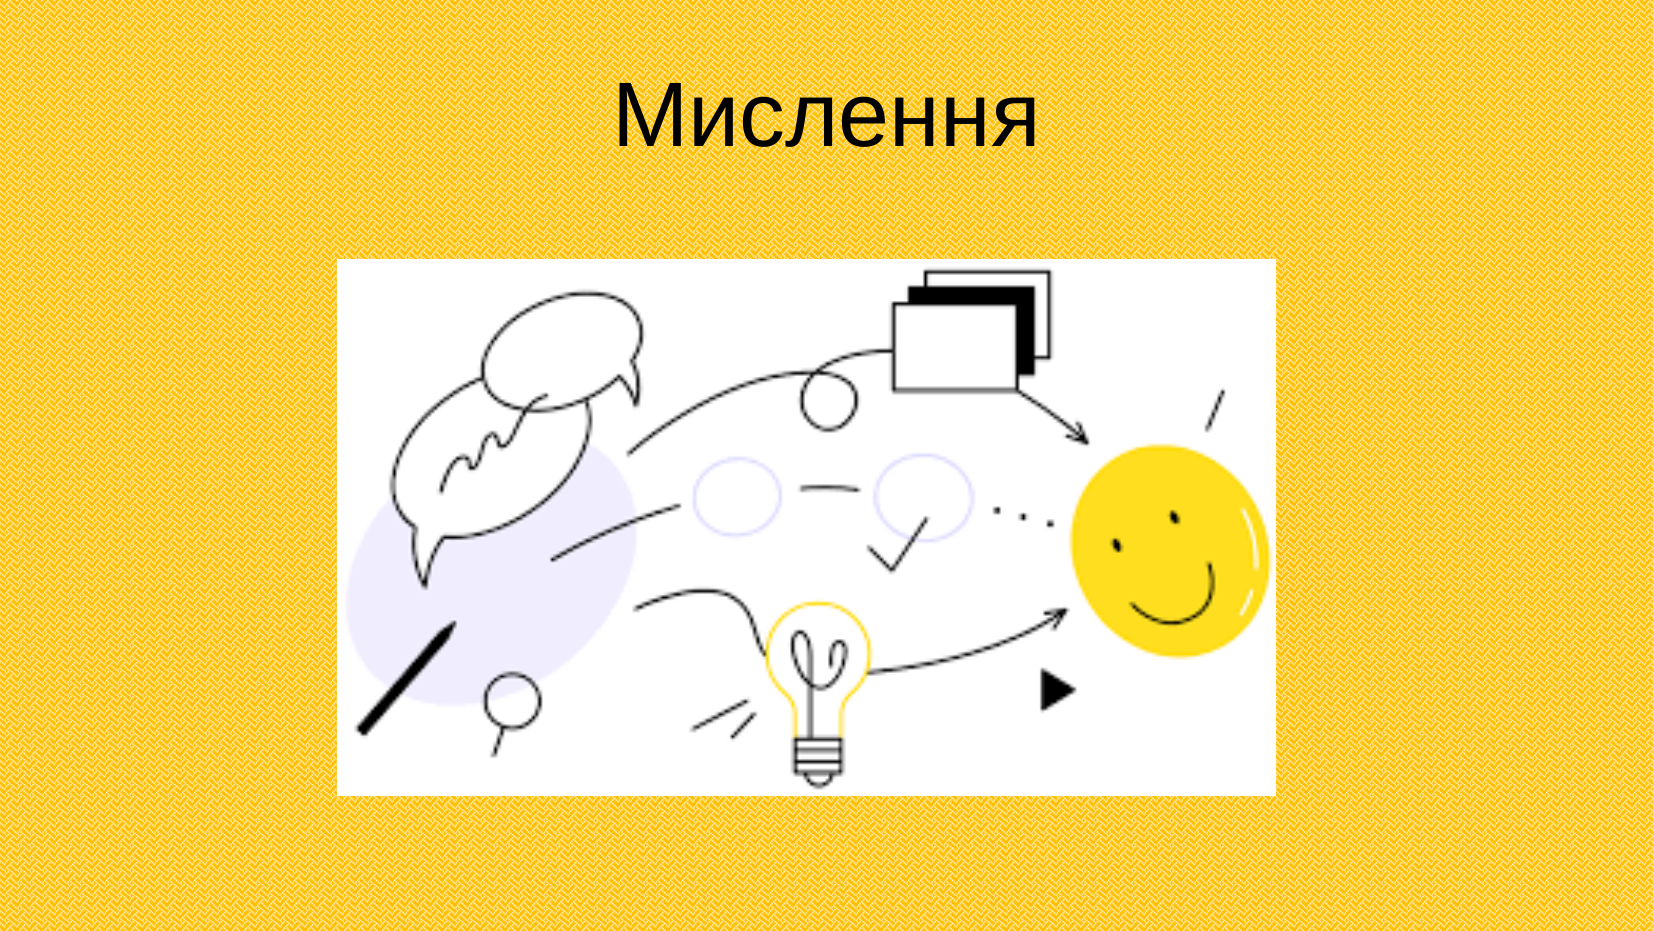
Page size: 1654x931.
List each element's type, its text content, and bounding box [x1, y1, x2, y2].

title Мислення [82, 37, 1571, 193]
picture [0, 0, 1654, 931]
